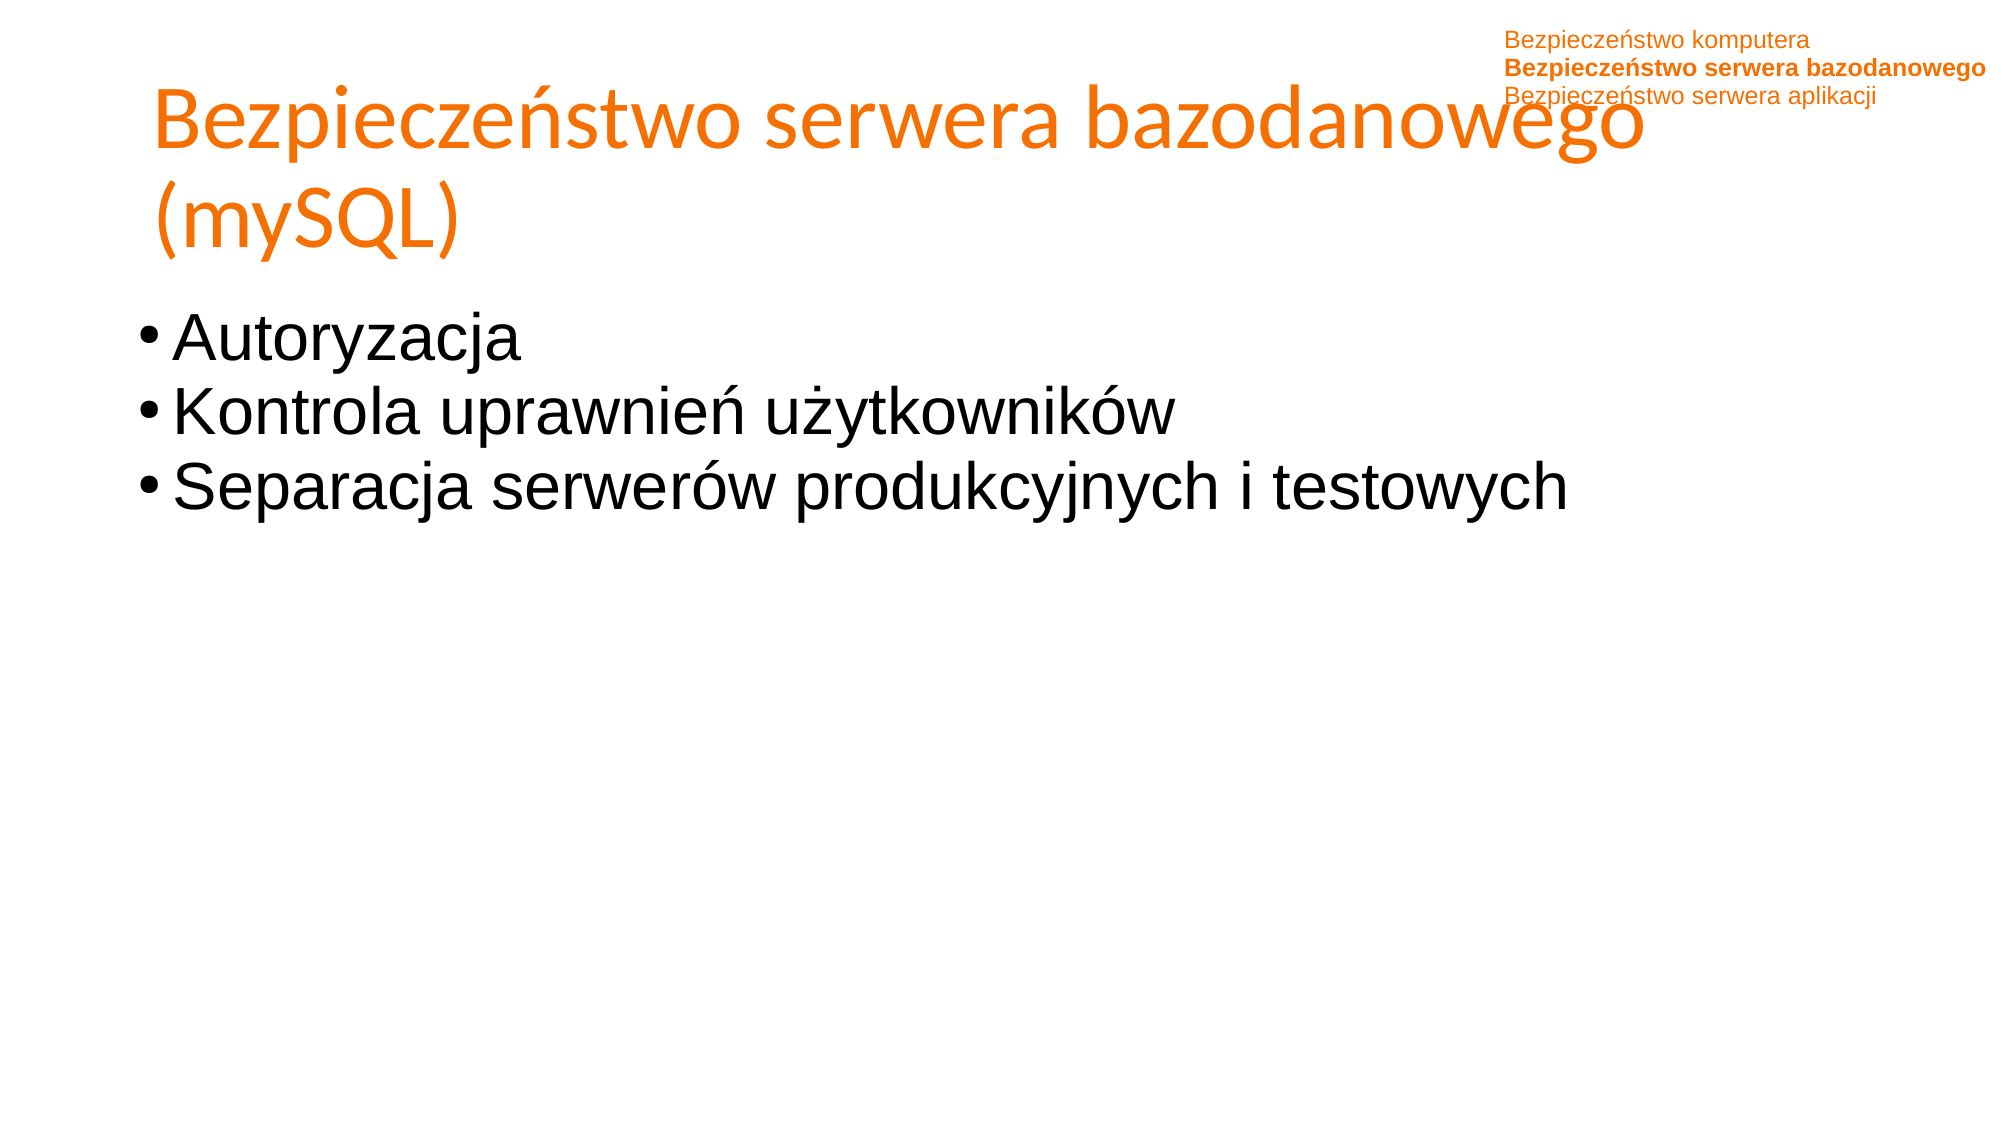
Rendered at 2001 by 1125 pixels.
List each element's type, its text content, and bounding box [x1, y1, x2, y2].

title Bezpieczeństwo serwera bazodanowego (mySQL) [137, 59, 1863, 278]
text_box Bezpieczeństwo komputera Bezpieczeństwo serwera bazodanowego Bezpieczeństwo serwera aplikacji [1489, 18, 2000, 122]
subtitle Autoryzacja Kontrola uprawnień użytkowników Separacja serwerów produkcyjnych i testowych [137, 299, 1863, 1014]
